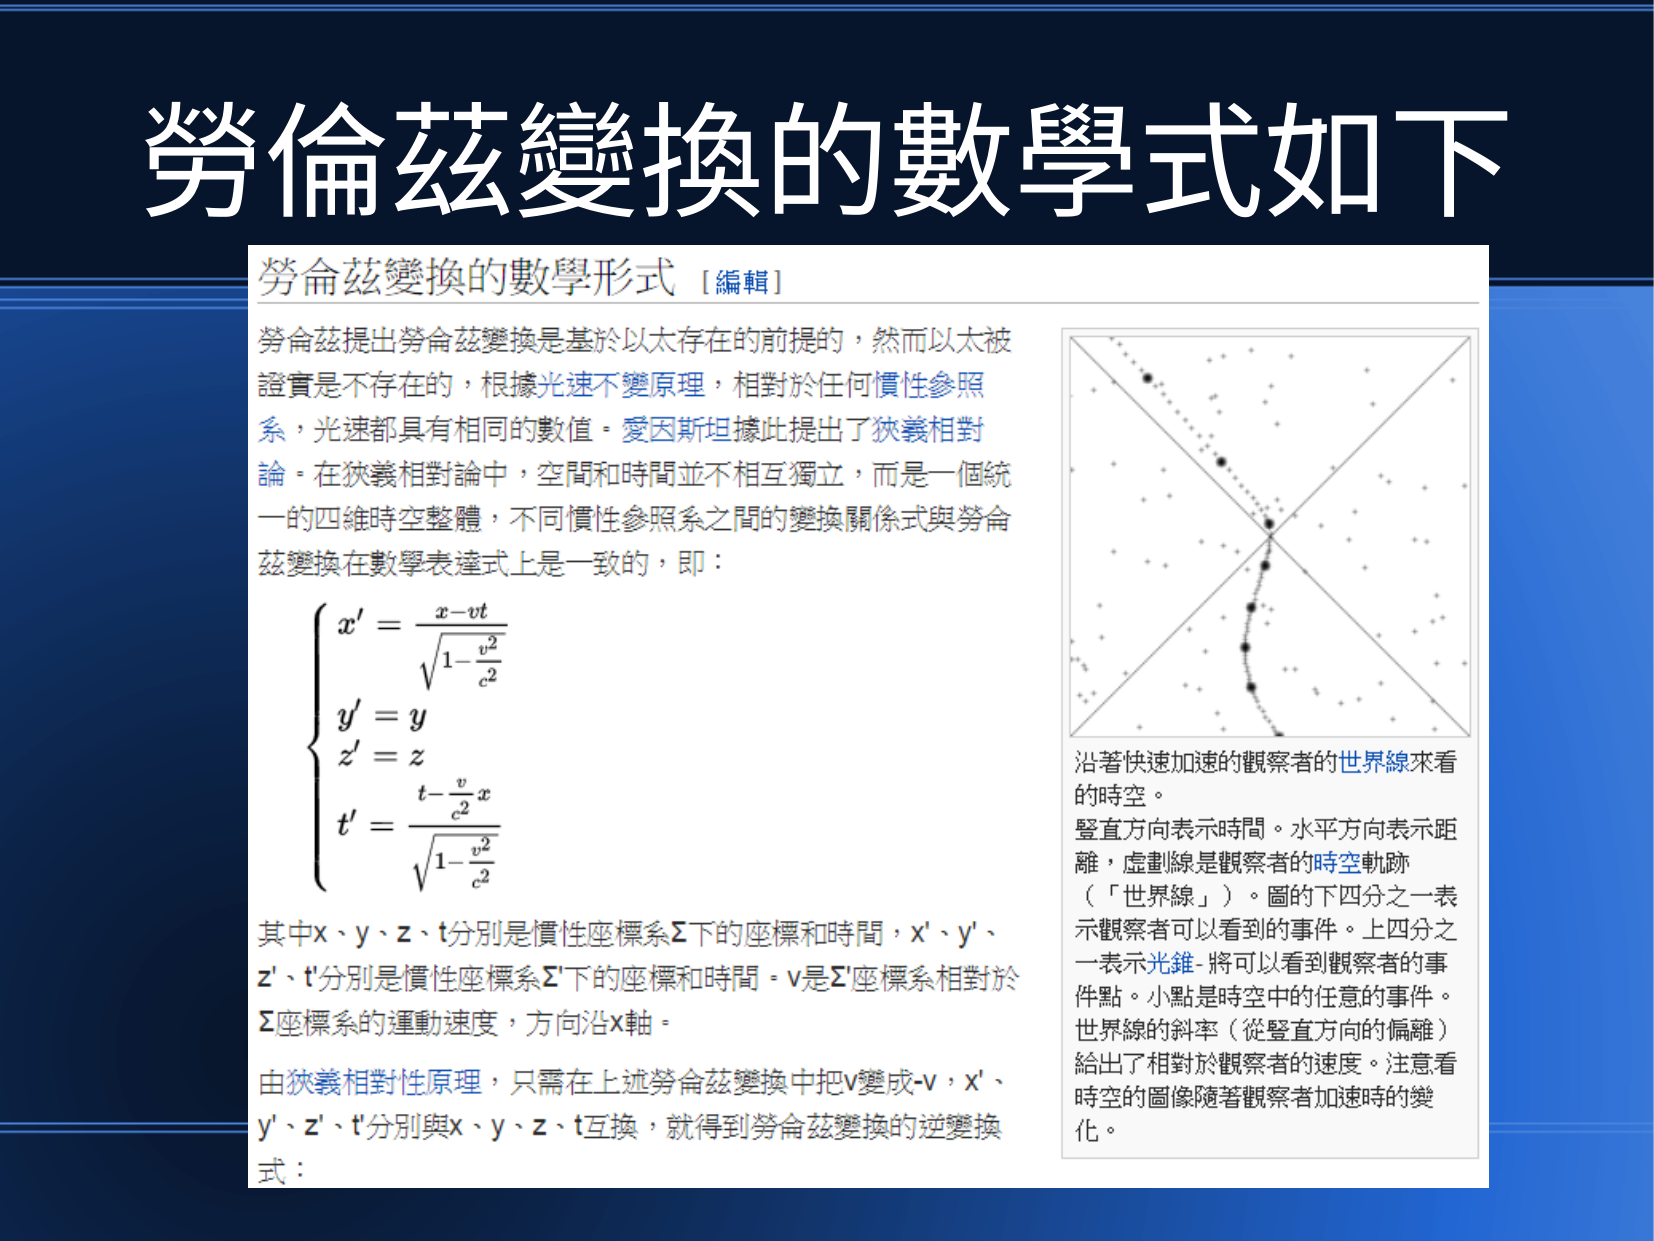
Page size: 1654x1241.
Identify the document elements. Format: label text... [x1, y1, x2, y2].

title 勞倫茲變換的數學式如下 [82, 49, 1571, 257]
picture [0, 0, 1654, 1241]
